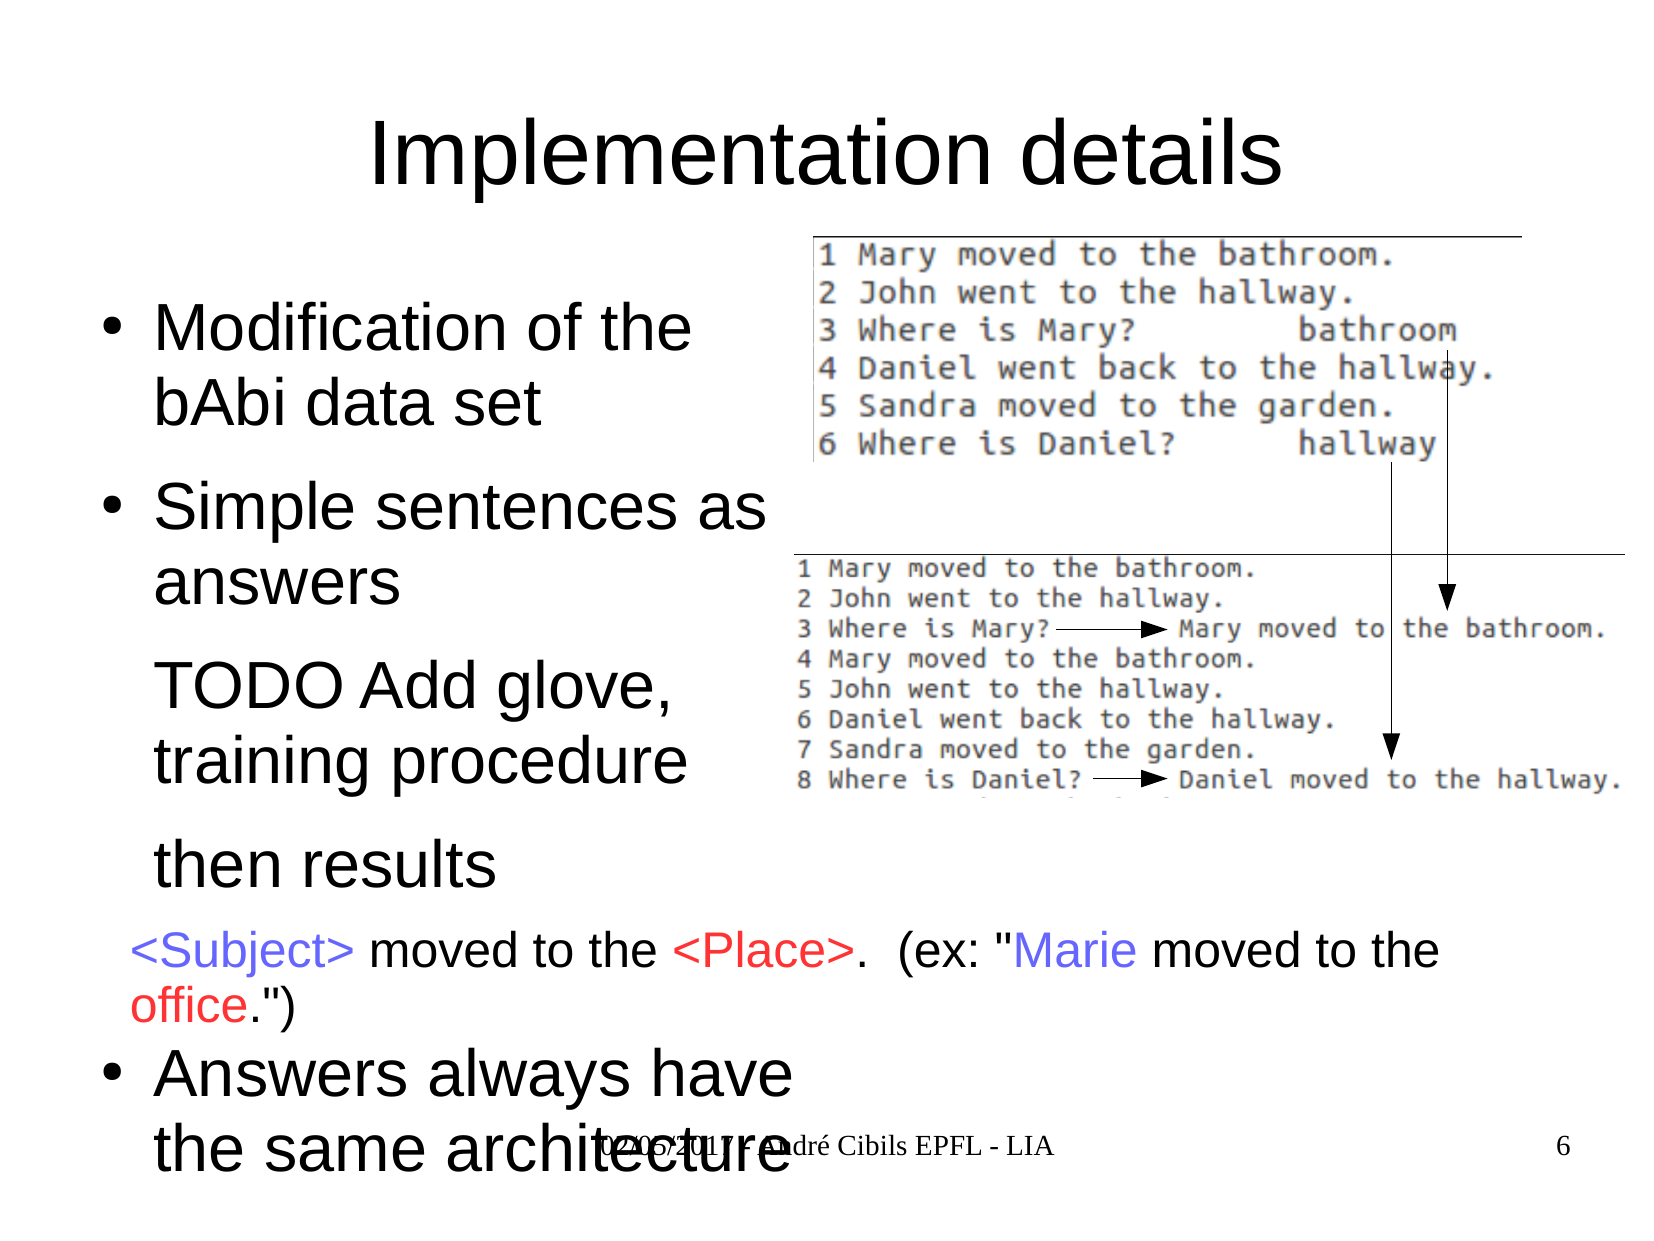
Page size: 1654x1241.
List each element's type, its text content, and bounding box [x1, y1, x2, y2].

list <Subject> moved to the <Place>. (ex: "Marie moved to the office.") [59, 921, 1565, 1034]
title Implementation details [82, 49, 1571, 257]
list Modification of the bAbi data set Simple sentences as answers TODO Add glove, training procedure then results Answers always have the same architecture [82, 290, 809, 921]
picture [813, 236, 1522, 462]
list Modification of the bAbi data set Simple sentences as answers TODO Add glove, training procedure then results Answers always have the same architecture [82, 1034, 809, 1186]
picture [794, 554, 1625, 798]
